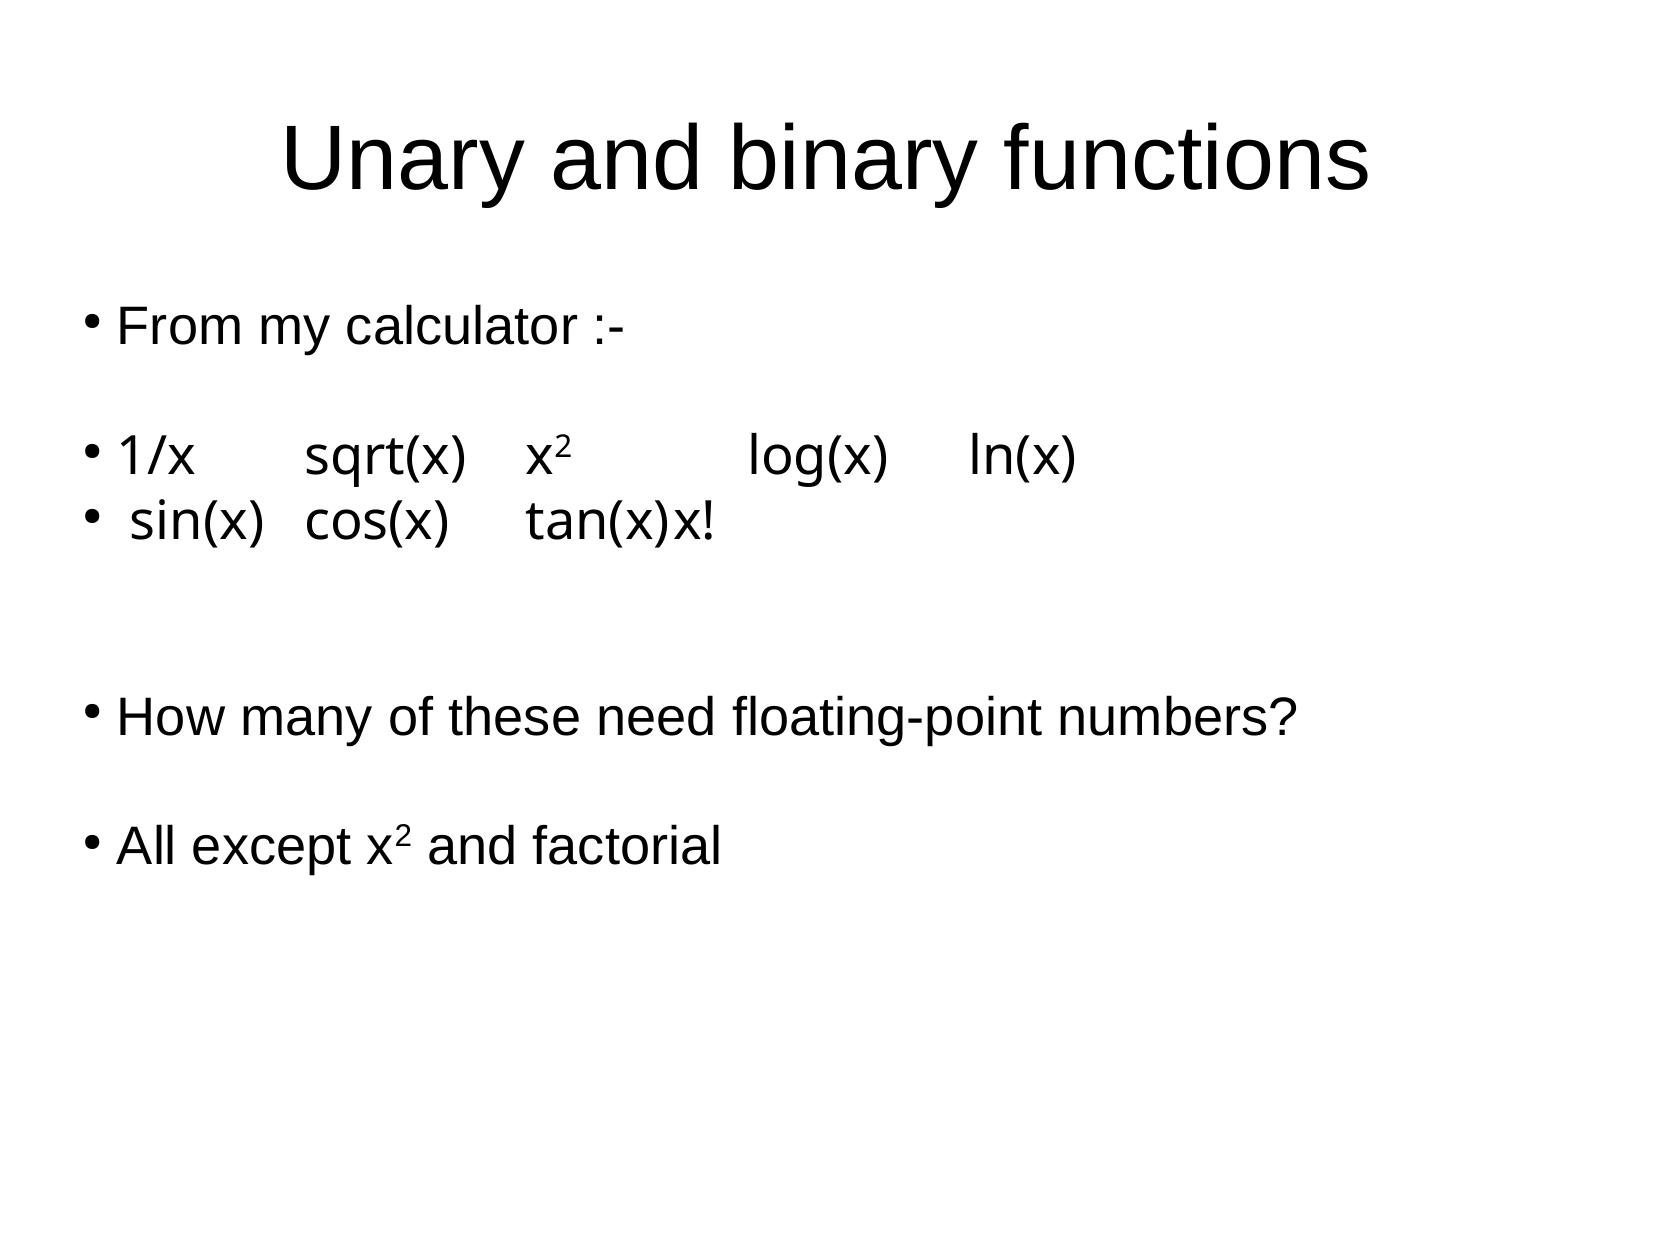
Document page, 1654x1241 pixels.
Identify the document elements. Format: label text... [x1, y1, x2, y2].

title Unary and binary functions [82, 49, 1571, 257]
subtitle From my calculator :- 1/x sqrt(x) x2 log(x) ln(x) sin(x) cos(x) tan(x) x! How many of these need floating-point numbers? All except x2 and factorial [82, 290, 1538, 1140]
